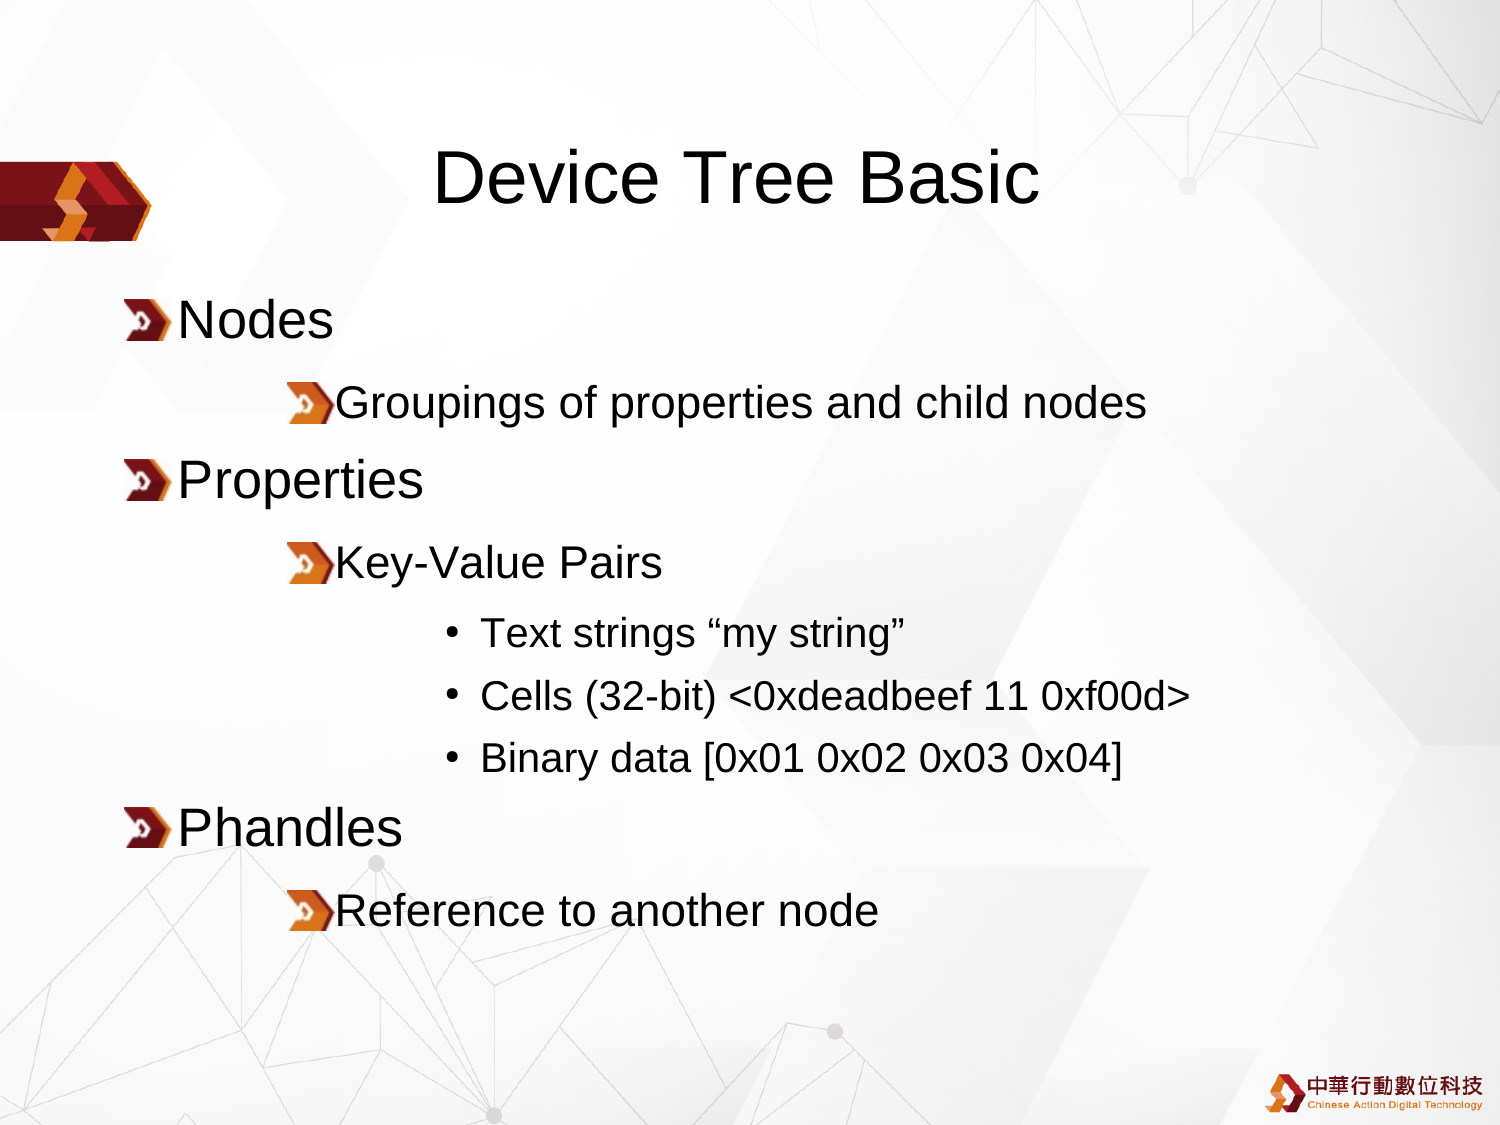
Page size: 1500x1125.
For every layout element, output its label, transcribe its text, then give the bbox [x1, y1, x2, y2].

picture [0, 0, 1500, 1125]
title Device Tree Basic [107, 101, 1367, 255]
list Nodes Groupings of properties and child nodes Properties Key-Value Pairs Text strings “my string” Cells (32-bit) <0xdeadbeef 11 0xf00d> Binary data [0x01 0x02 0x03 0x04] Phandles Reference to another node [107, 290, 1425, 943]
